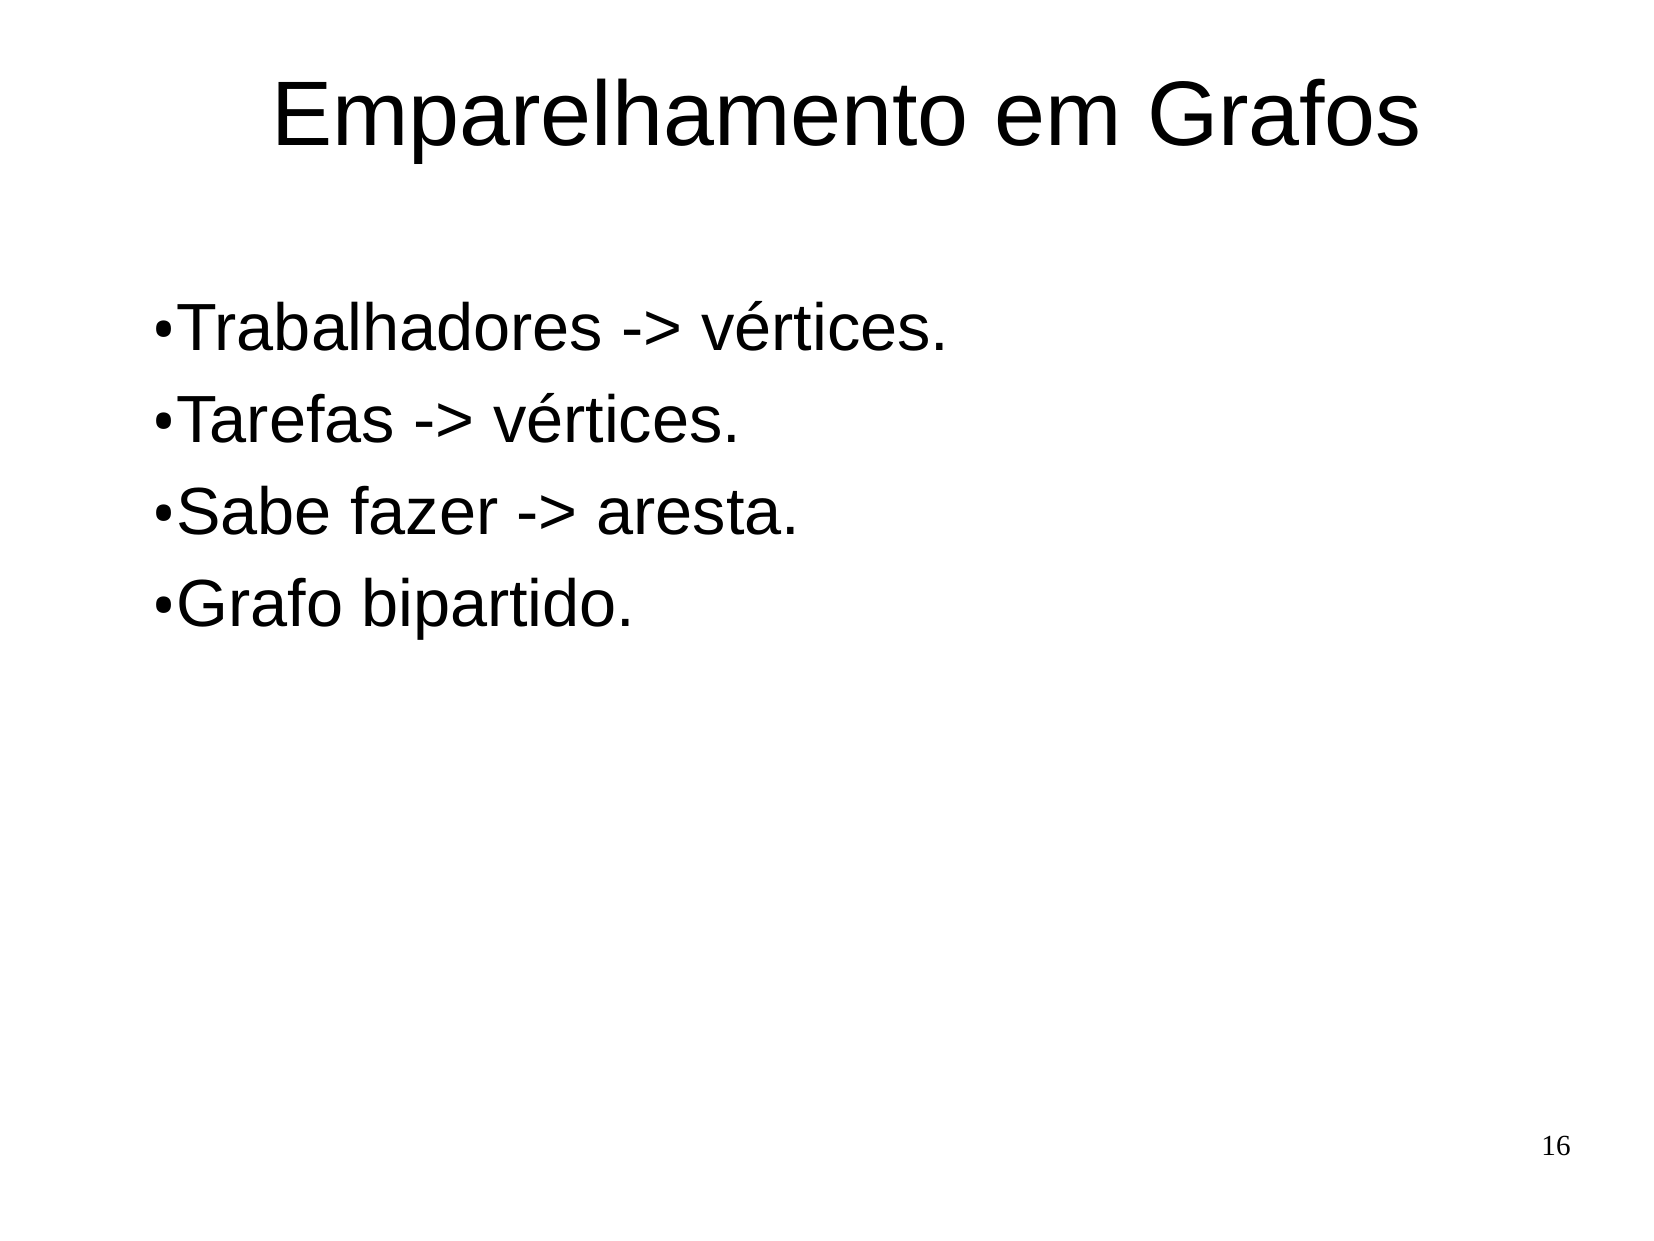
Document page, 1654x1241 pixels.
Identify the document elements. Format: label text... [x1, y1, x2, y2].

list Trabalhadores -> vértices. Tarefas -> vértices. Sabe fazer -> aresta. Grafo bipartido. [151, 289, 1599, 1004]
title Emparelhamento em Grafos [261, 0, 1433, 228]
